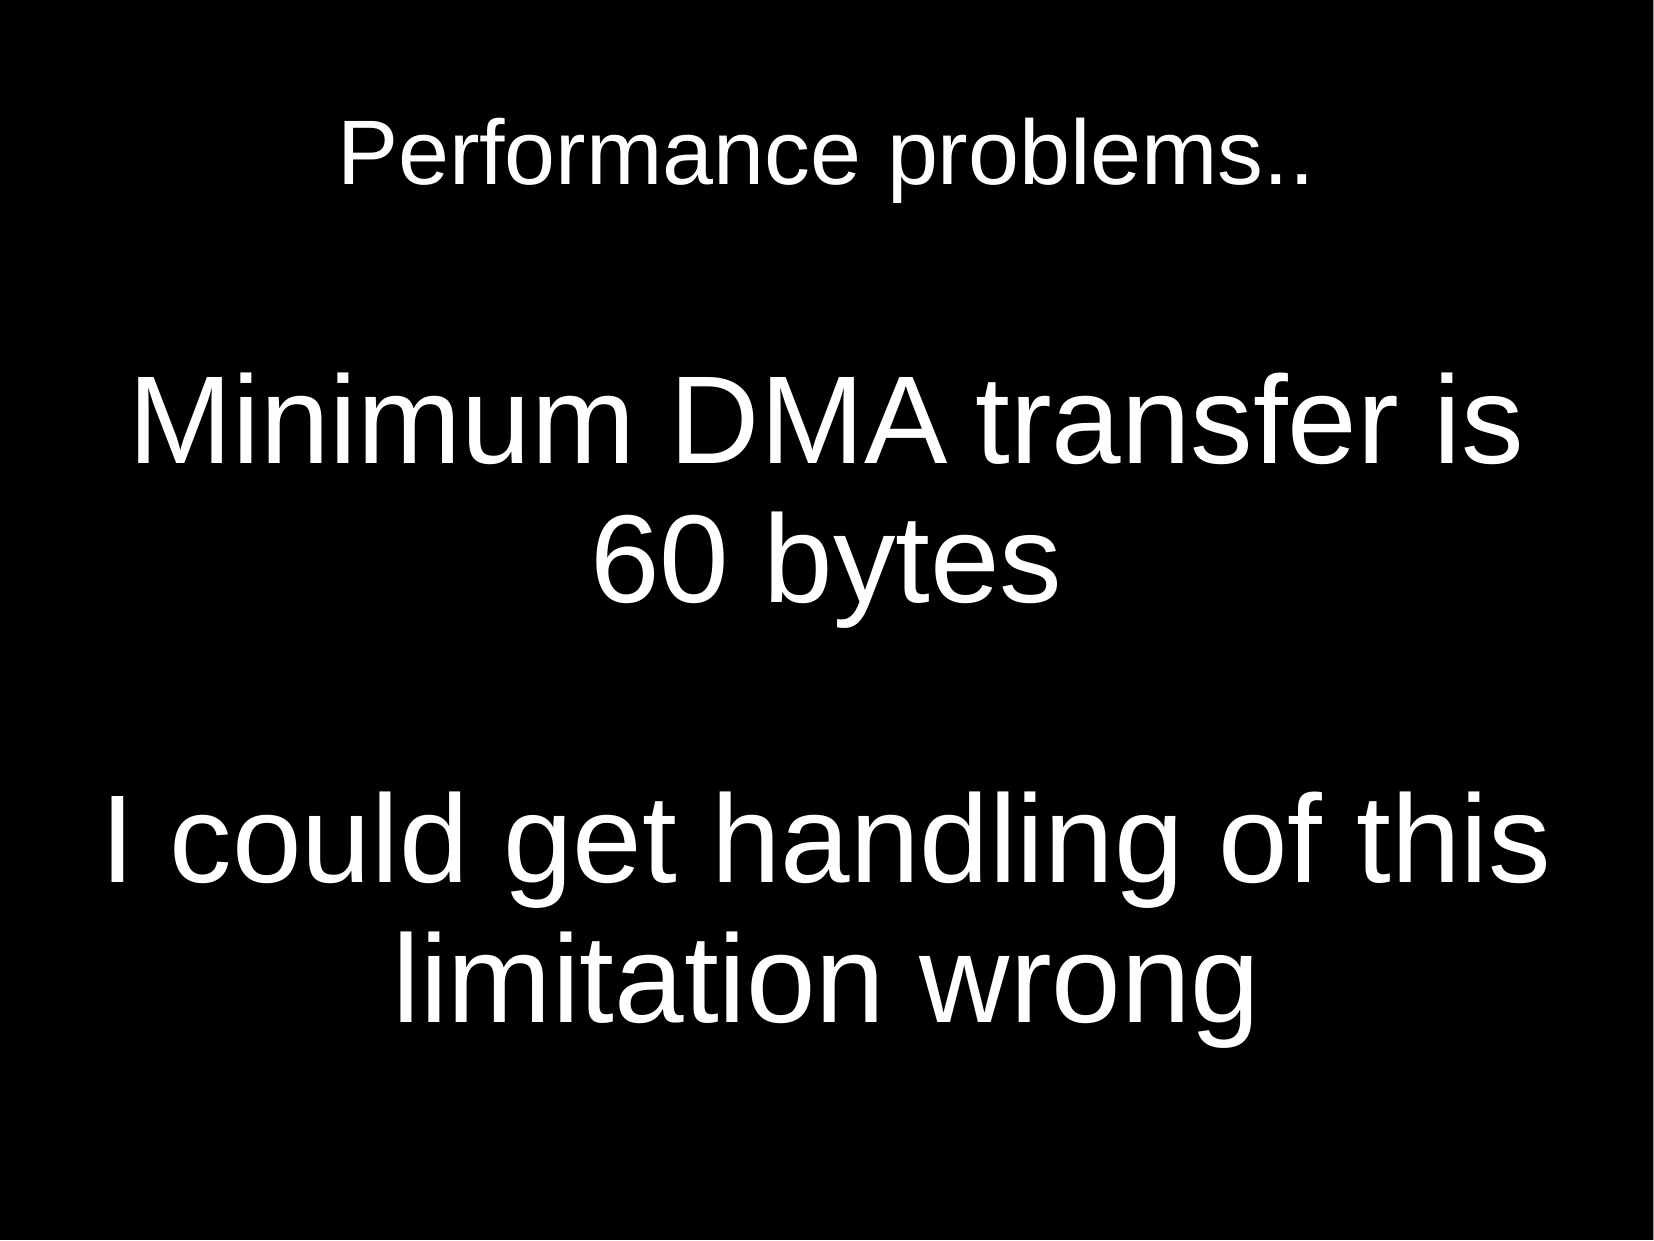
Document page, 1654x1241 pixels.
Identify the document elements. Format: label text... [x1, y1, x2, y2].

title Performance problems.. [82, 56, 1571, 250]
subtitle Minimum DMA transfer is 60 bytes I could get handling of this limitation wrong [82, 297, 1571, 1102]
